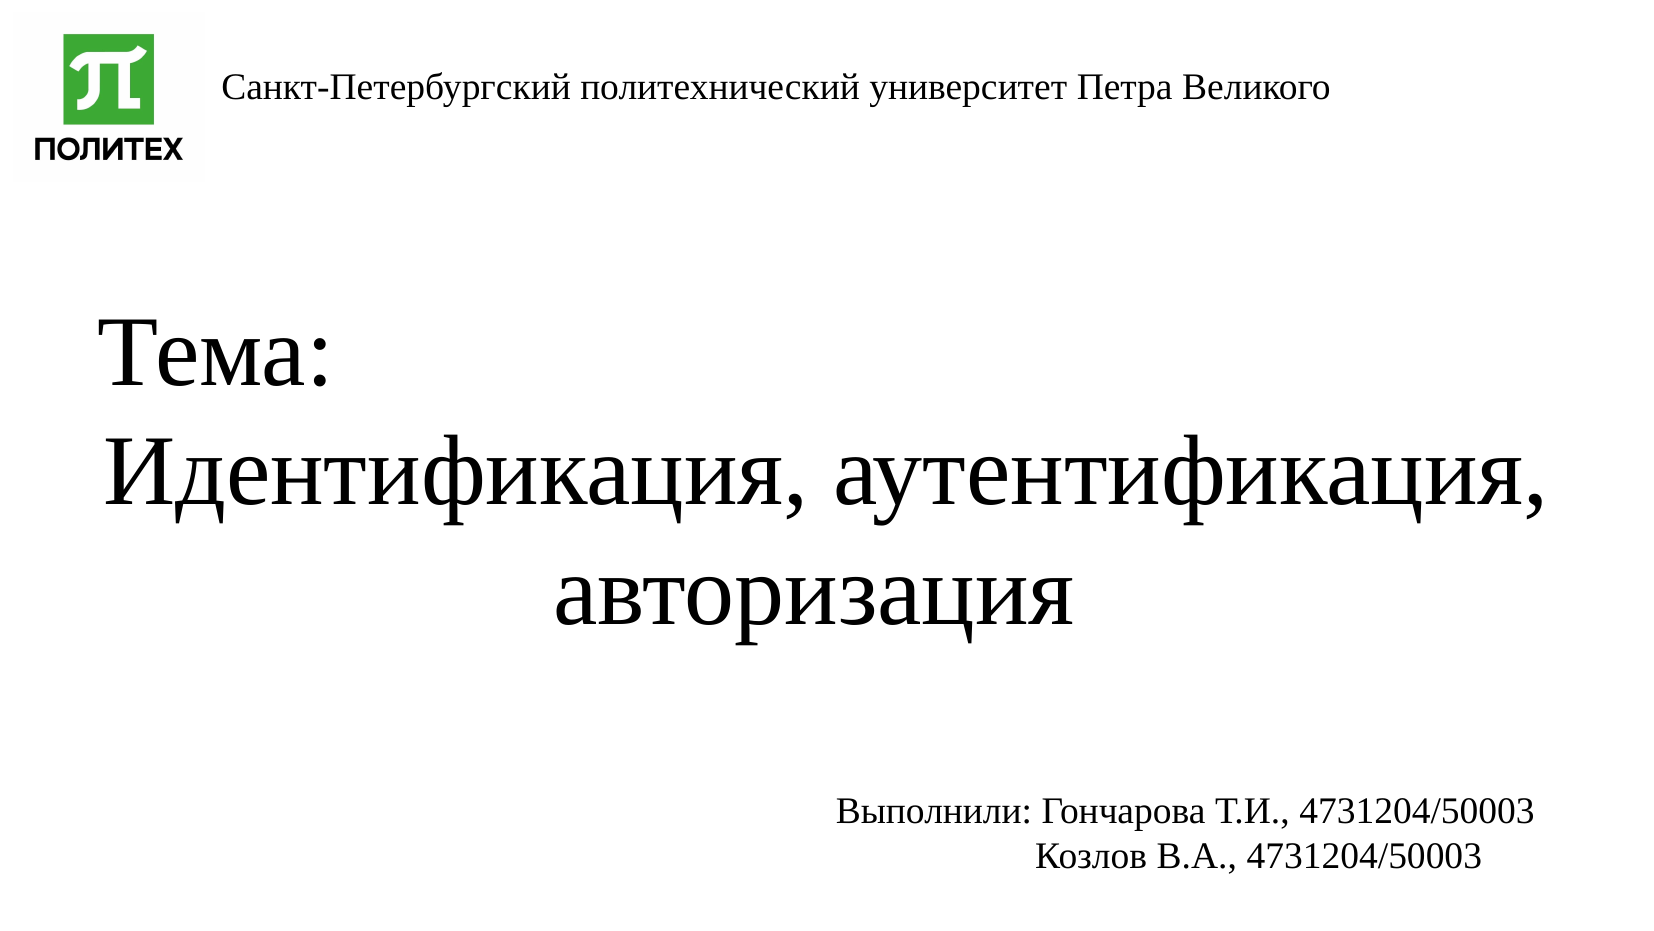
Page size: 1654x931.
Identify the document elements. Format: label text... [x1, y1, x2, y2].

text_box Тема: Идентификация, аутентификация, авторизация [82, 222, 1571, 708]
title Санкт-Петербургский политехнический университет Петра Великого [221, 26, 1625, 142]
picture [13, 12, 205, 182]
subtitle Выполнили: Гончарова Т.И., 4731204/50003 Козлов В.А., 4731204/50003 [835, 731, 1654, 931]
